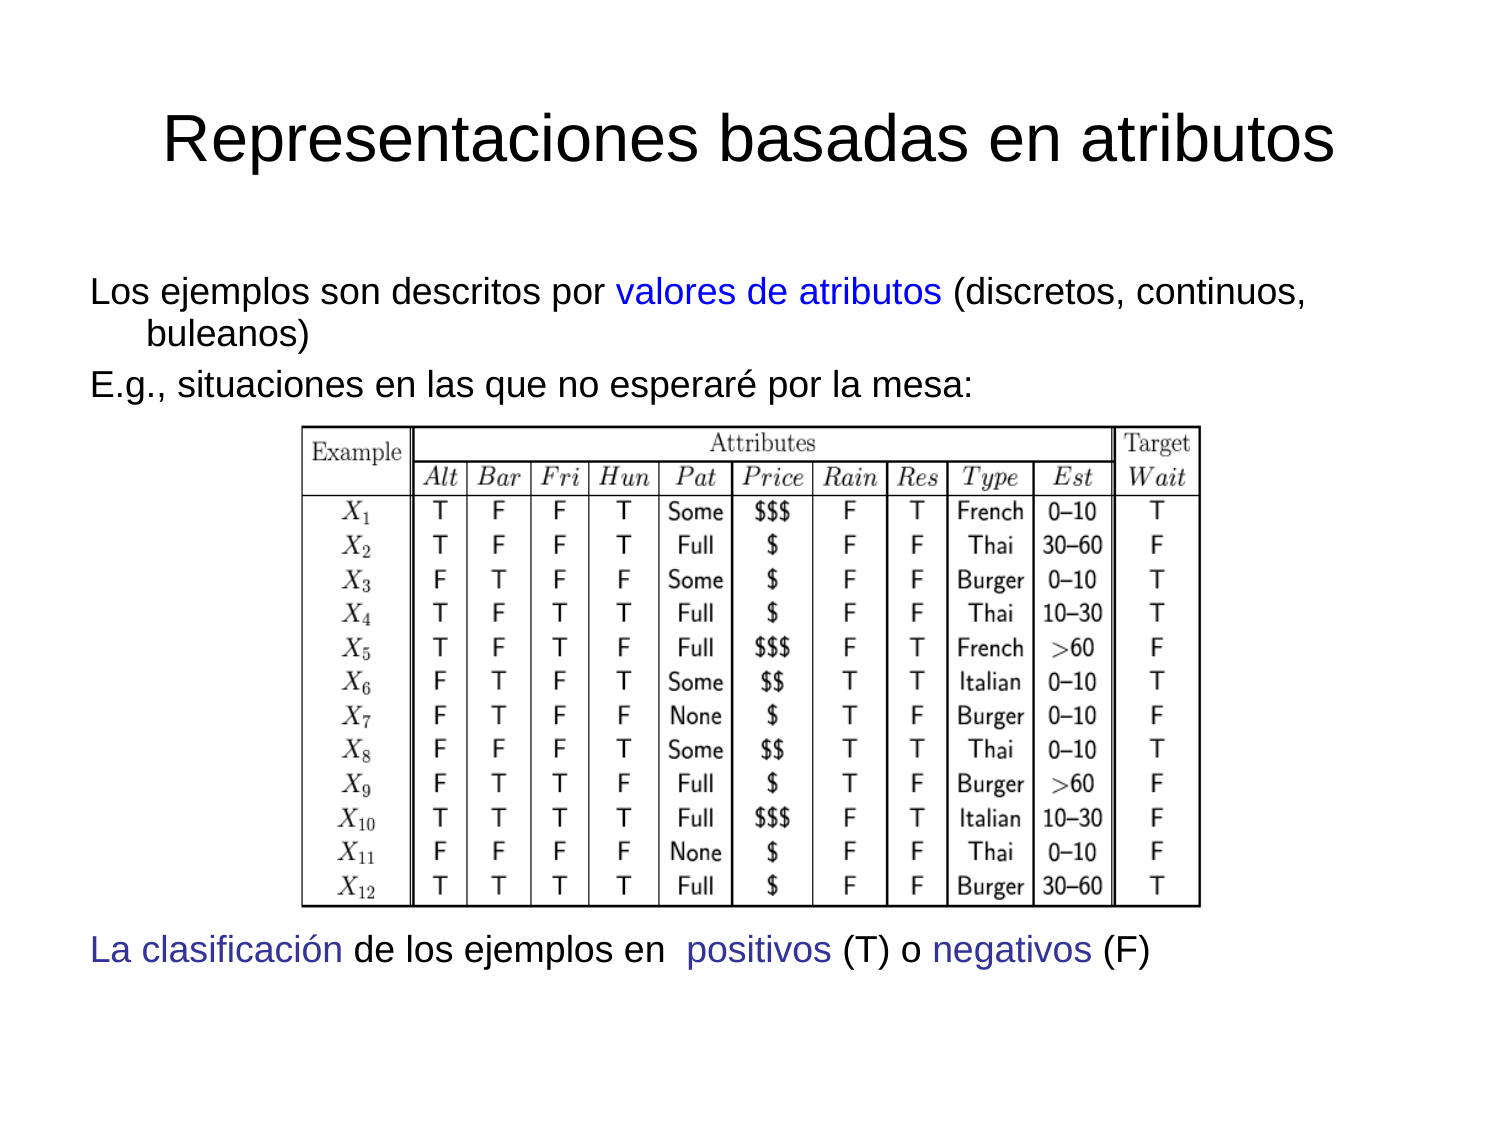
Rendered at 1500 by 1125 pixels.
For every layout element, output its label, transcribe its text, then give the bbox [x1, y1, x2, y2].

title Representaciones basadas en atributos [75, 45, 1426, 233]
list Los ejemplos son descritos por valores de atributos (discretos, continuos, buleanos) E.g., situaciones en las que no esperaré por la mesa: La clasificación de los ejemplos en positivos (T) o negativos (F) [75, 262, 1426, 1006]
picture [295, 413, 1211, 916]
